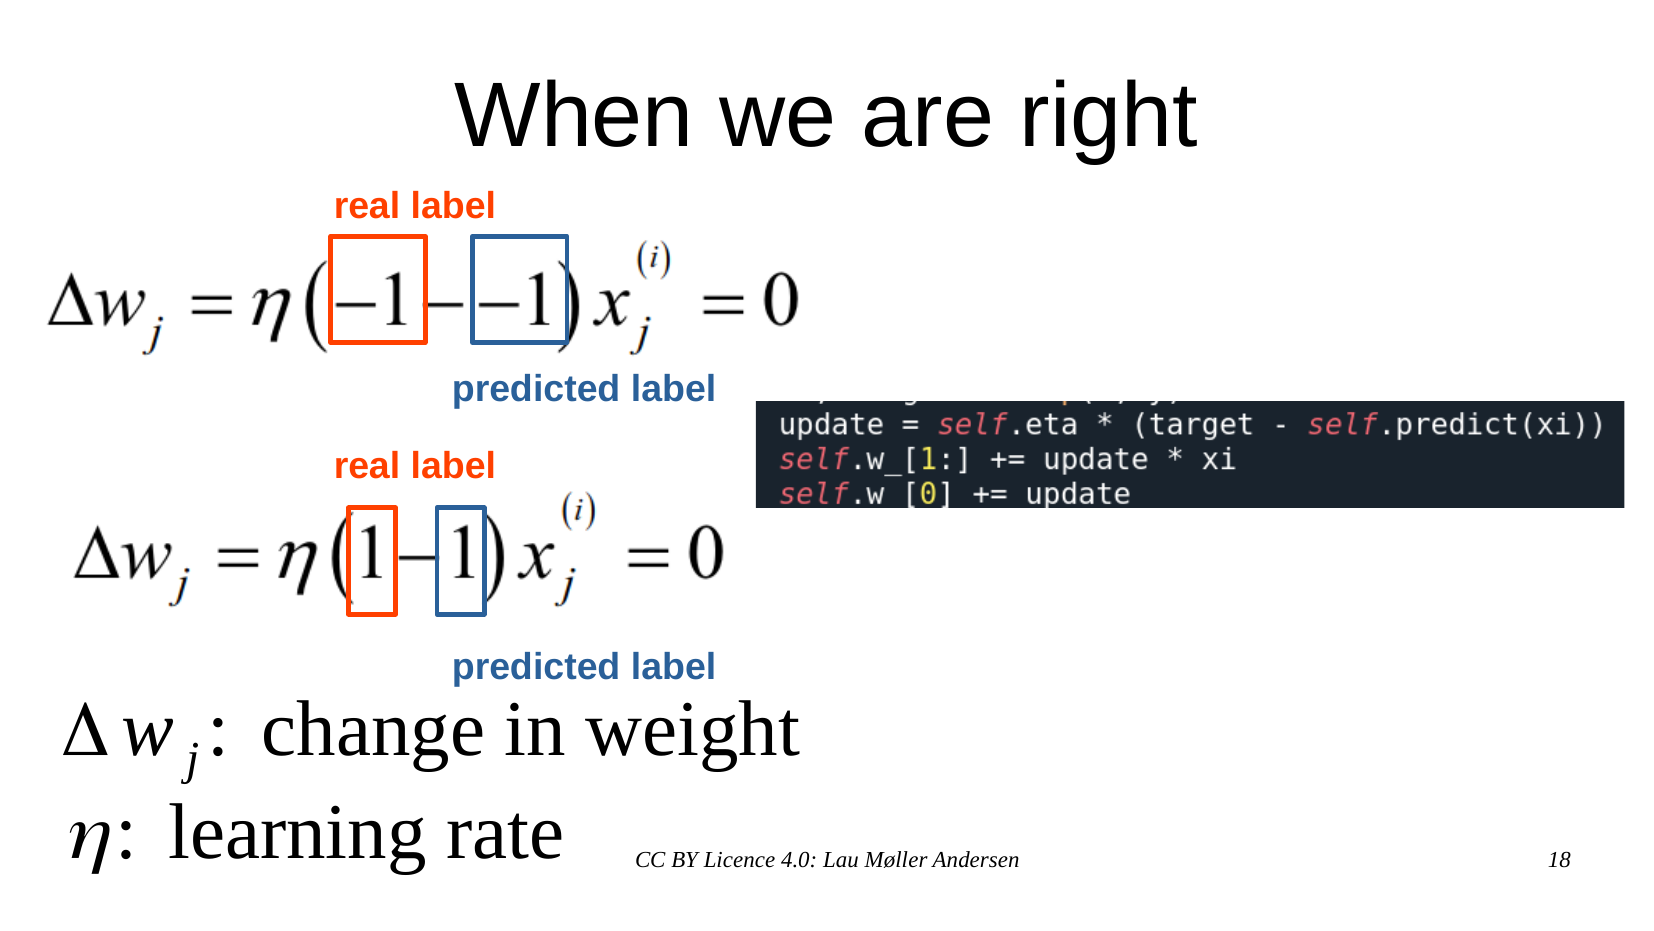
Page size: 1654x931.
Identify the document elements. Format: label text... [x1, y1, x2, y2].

text_box predicted label [437, 637, 756, 737]
chart [53, 685, 811, 879]
text_box predicted label [437, 360, 756, 460]
picture [333, 239, 423, 340]
picture [11, 462, 750, 644]
text_box real label [318, 177, 532, 237]
picture [35, 156, 875, 367]
title When we are right [82, 37, 1571, 193]
picture [755, 401, 1625, 508]
picture [475, 239, 565, 340]
text_box real label [318, 437, 532, 497]
